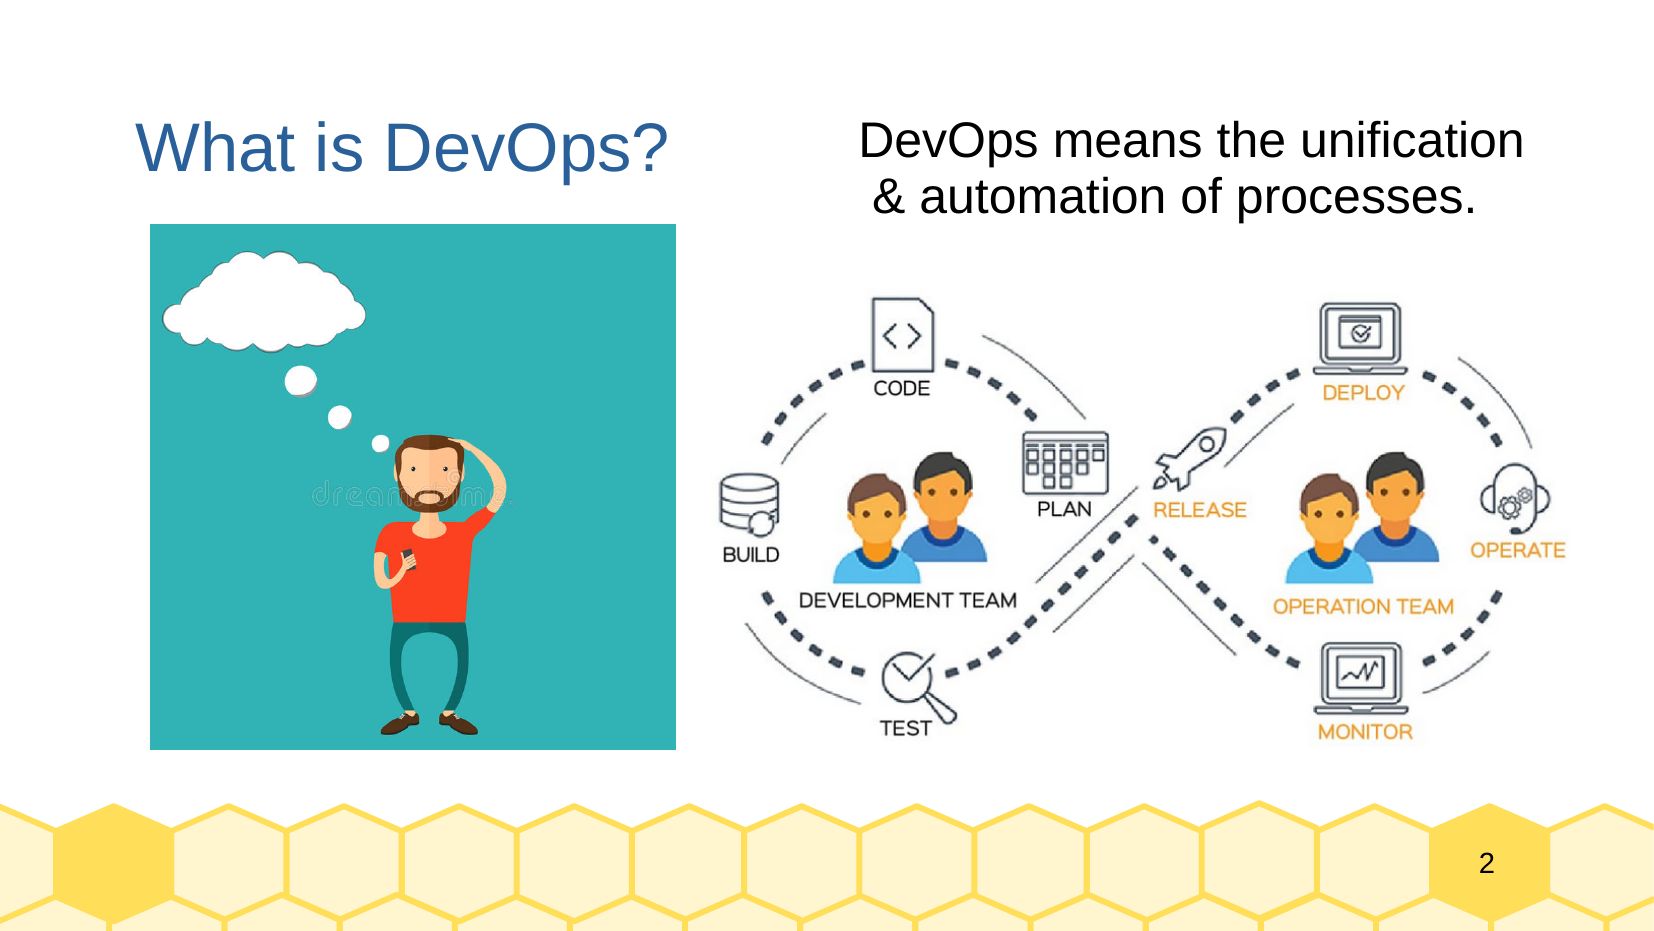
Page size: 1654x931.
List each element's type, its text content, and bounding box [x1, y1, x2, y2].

picture [710, 262, 1576, 756]
picture [150, 224, 676, 751]
title What is DevOps? [37, 69, 788, 226]
list DevOps means the unification & automation of processes. [787, 112, 1538, 263]
